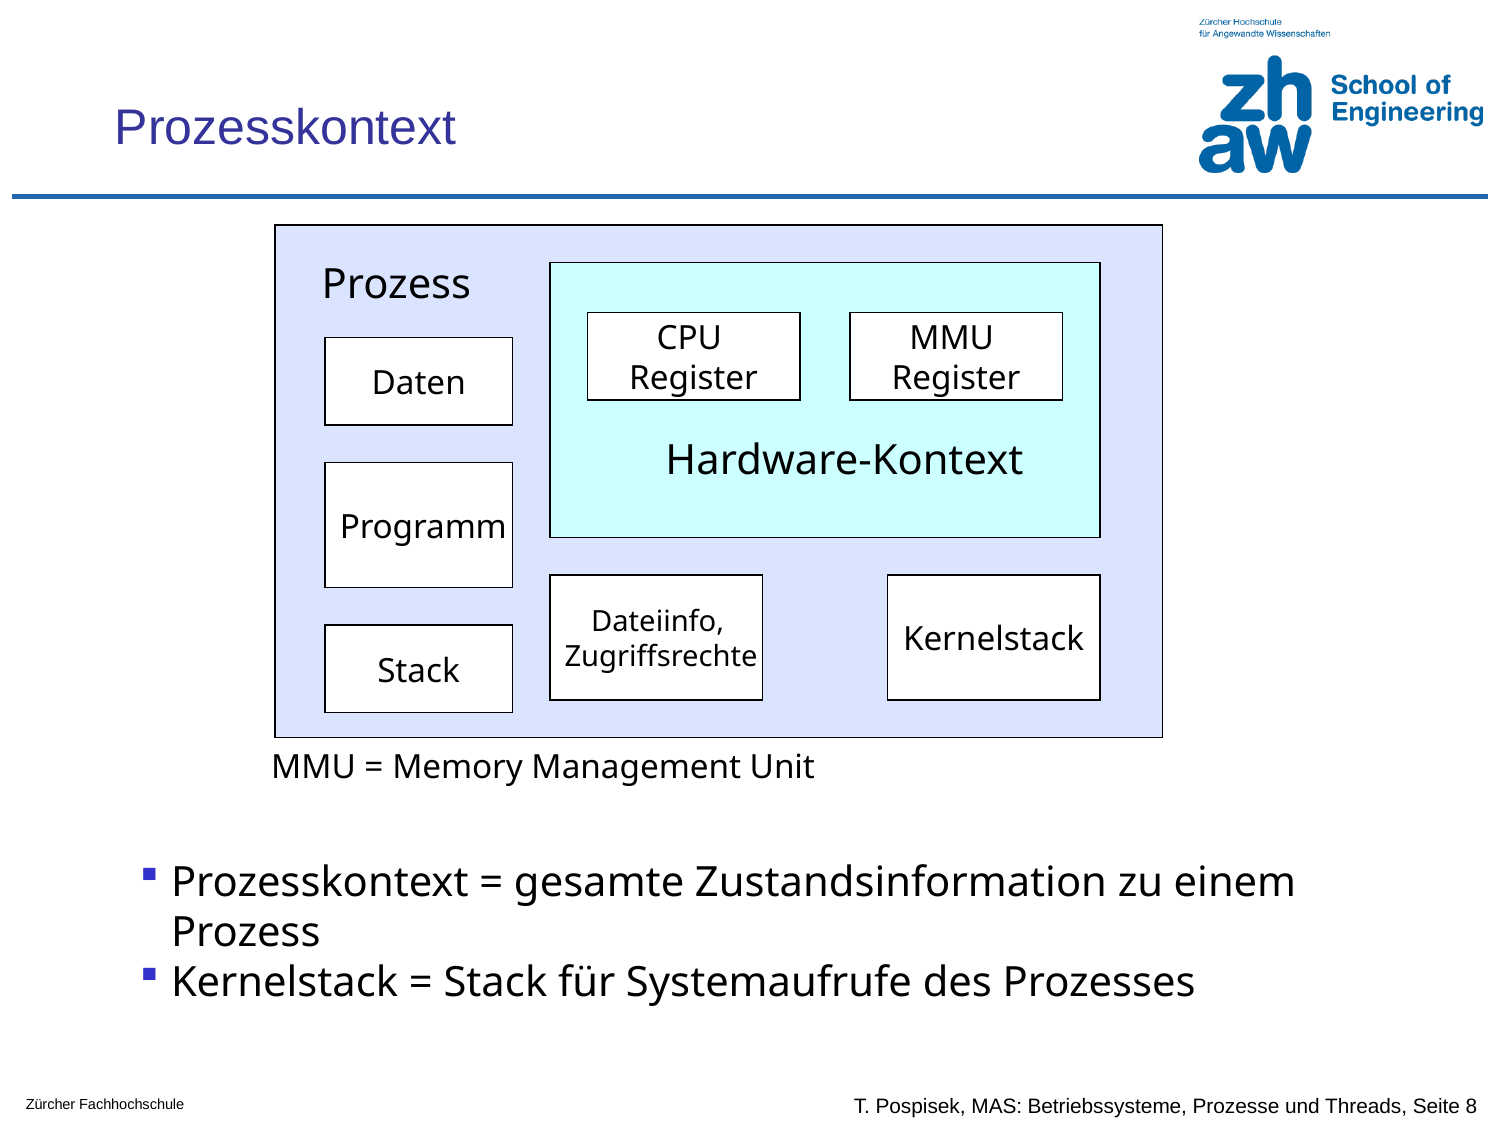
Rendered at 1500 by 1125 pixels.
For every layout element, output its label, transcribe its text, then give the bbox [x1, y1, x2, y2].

text_box Dateiinfo, Zugriffsrechte [549, 575, 763, 700]
title Prozesskontext [99, 50, 1379, 163]
text_box Stack [324, 624, 513, 713]
text_box Hardware-Kontext [650, 425, 1039, 490]
text_box Kernelstack [887, 575, 1100, 700]
text_box CPU Register [587, 312, 800, 400]
text_box Daten [324, 337, 513, 425]
text_box [274, 224, 1163, 738]
text_box MMU = Memory Management Unit [256, 737, 831, 793]
text_box Programm [324, 462, 513, 588]
picture [1199, 19, 1483, 173]
text_box MMU Register [849, 312, 1063, 400]
text_box Prozess [306, 249, 487, 315]
text_box Prozesskontext = gesamte Zustandsinformation zu einem Prozess Kernelstack = Stack für Systemaufrufe des Prozesses [124, 847, 1413, 1013]
